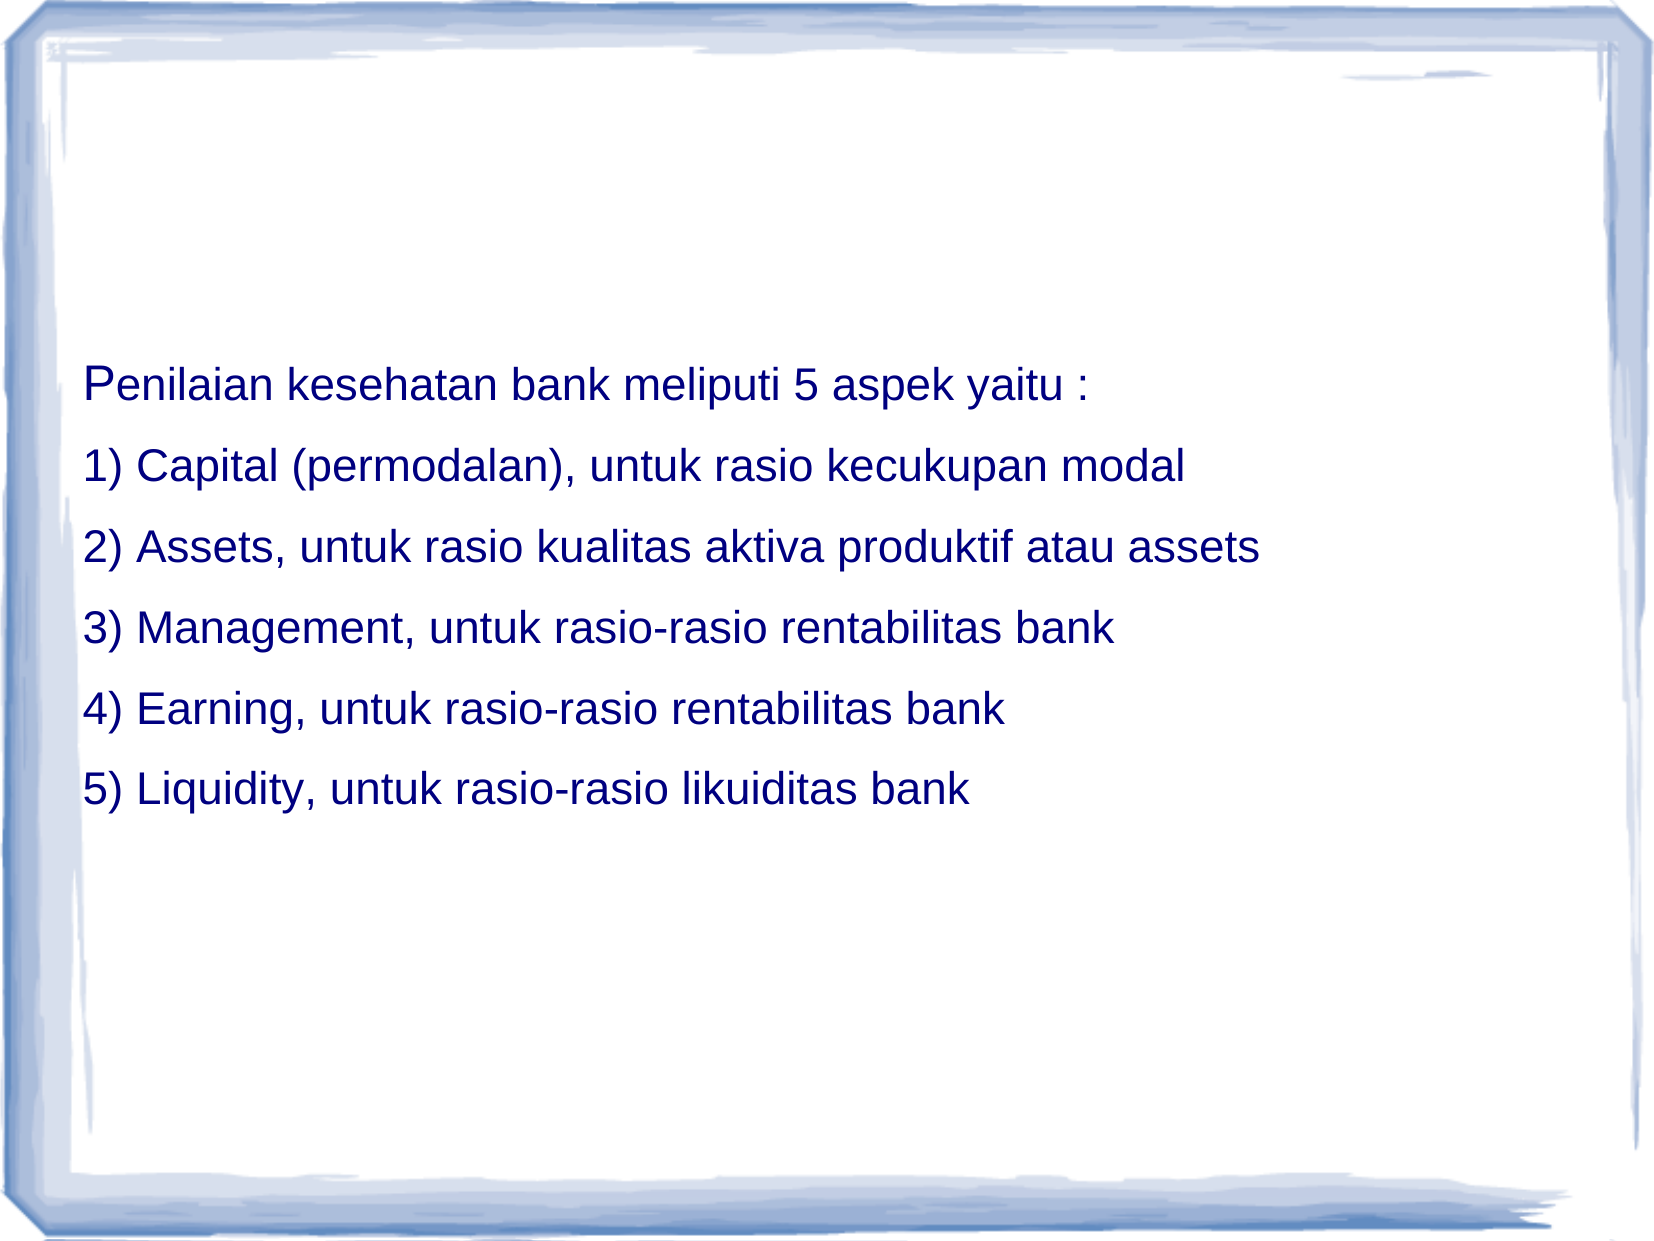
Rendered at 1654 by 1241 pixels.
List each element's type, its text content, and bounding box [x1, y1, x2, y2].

picture [0, 0, 1654, 1241]
list Penilaian kesehatan bank meliputi 5 aspek yaitu : 1) Capital (permodalan), untuk rasio kecukupan modal 2) Assets, untuk rasio kualitas aktiva produktif atau assets 3) Management, untuk rasio-rasio rentabilitas bank 4) Earning, untuk rasio-rasio rentabilitas bank 5) Liquidity, untuk rasio-rasio likuiditas bank [82, 355, 1571, 1075]
